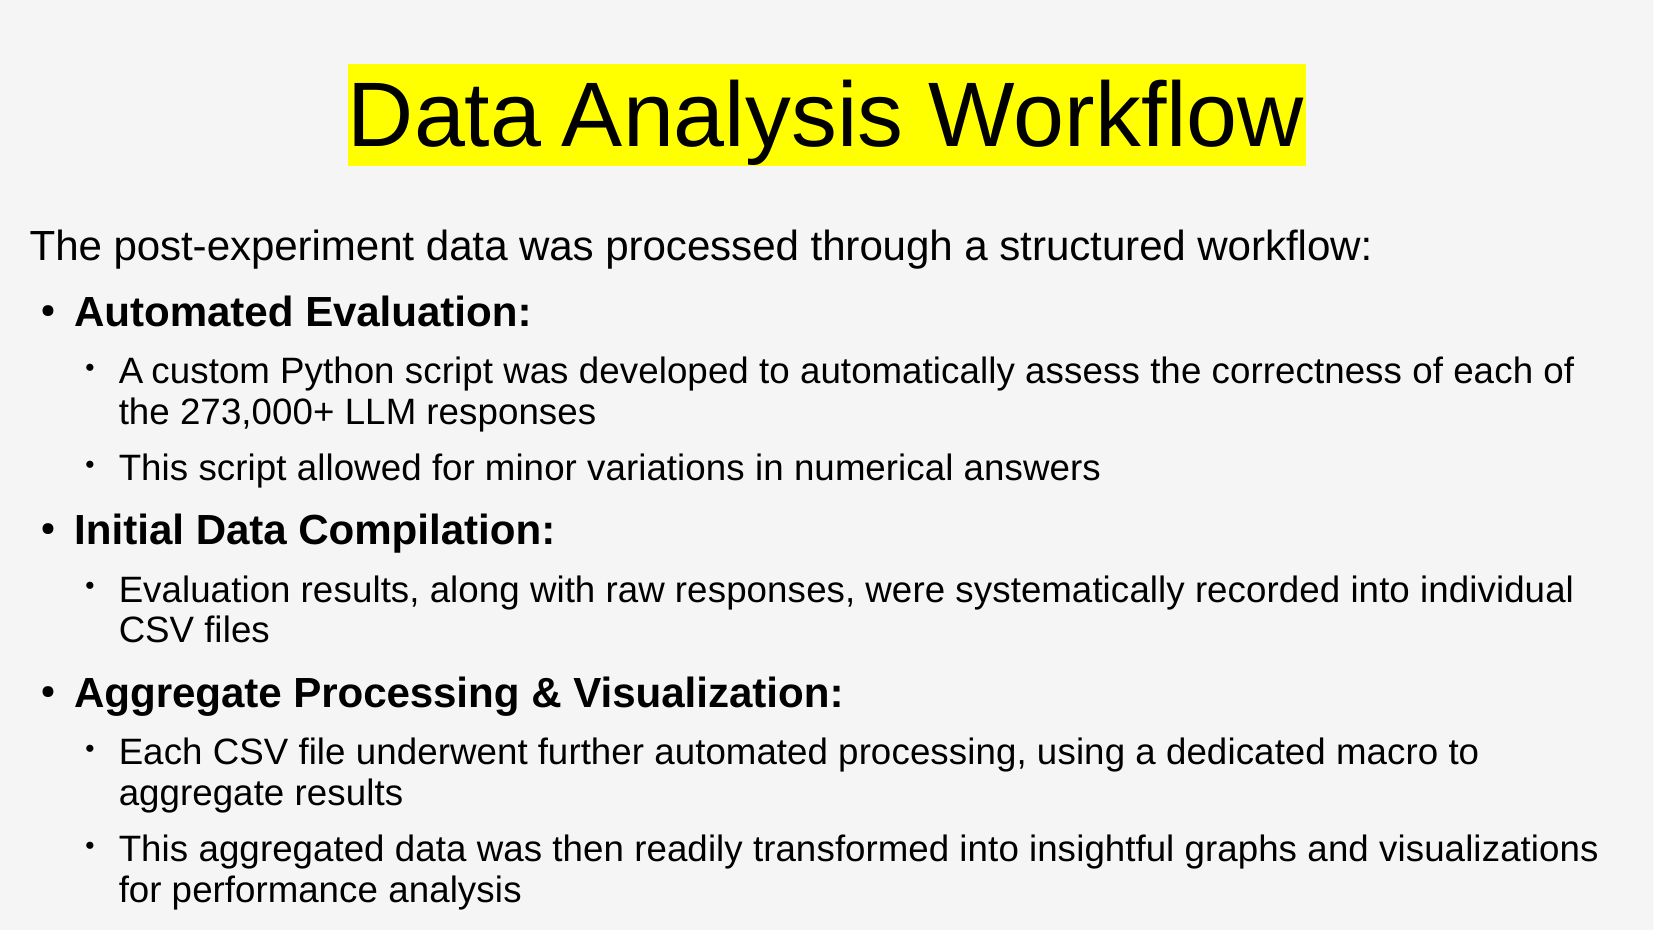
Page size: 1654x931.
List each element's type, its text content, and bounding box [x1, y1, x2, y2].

title Data Analysis Workflow [82, 37, 1571, 193]
list The post-experiment data was processed through a structured workflow: Automated Evaluation: A custom Python script was developed to automatically assess the correctness of each of the 273,000+ LLM responses This script allowed for minor variations in numerical answers Initial Data Compilation: Evaluation results, along with raw responses, were systematically recorded into individual CSV files Aggregate Processing & Visualization: Each CSV file underwent further automated processing, using a dedicated macro to aggregate results This aggregated data was then readily transformed into insightful graphs and visualizations for performance analysis [29, 217, 1625, 916]
